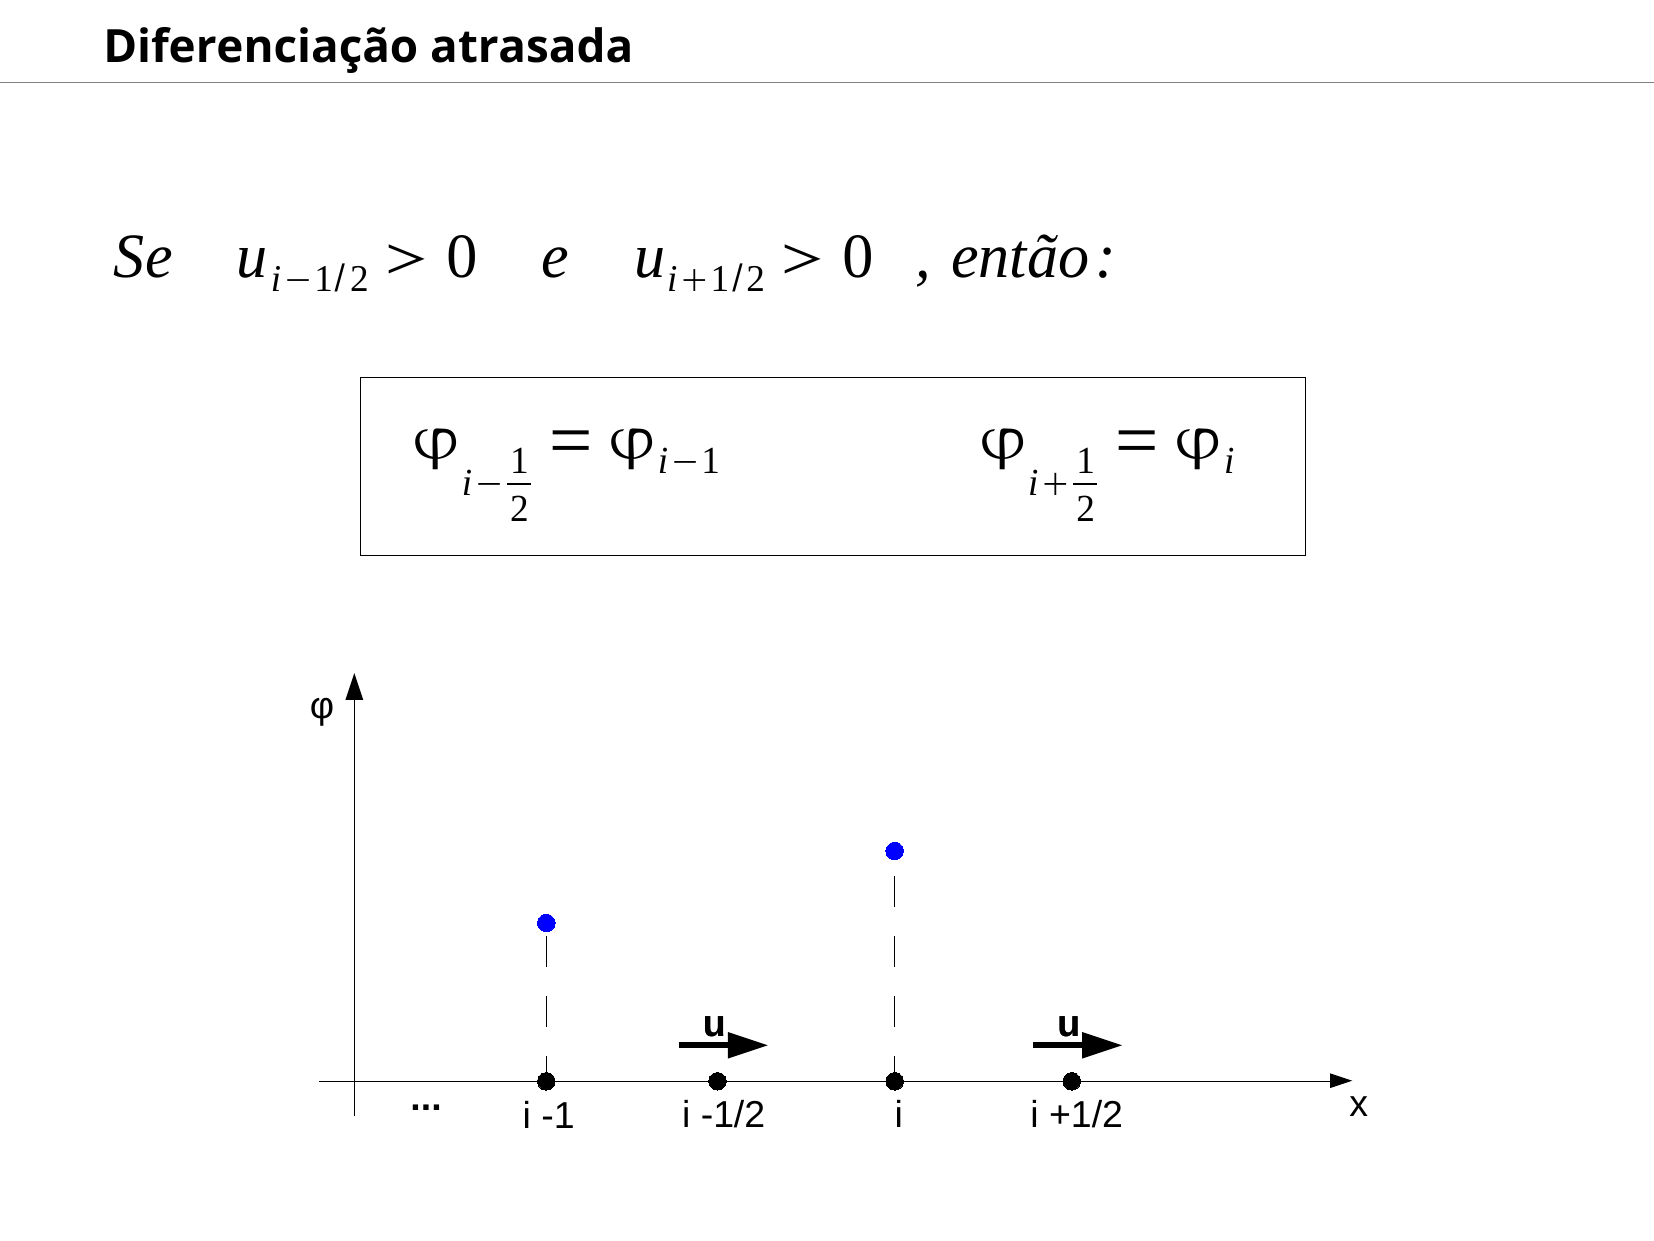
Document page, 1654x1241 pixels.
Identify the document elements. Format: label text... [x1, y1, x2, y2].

text_box [708, 1072, 727, 1081]
text_box i [879, 1086, 918, 1144]
text_box [895, 1072, 904, 1081]
text_box [537, 1072, 556, 1091]
text_box φ [295, 677, 350, 735]
text_box [708, 1082, 727, 1091]
text_box Diferenciação atrasada [88, 5, 711, 77]
text_box [537, 914, 556, 932]
text_box [885, 842, 904, 860]
text_box i +1/2 [1015, 1086, 1139, 1144]
text_box x [1334, 1074, 1383, 1132]
chart [407, 401, 1241, 530]
text_box ... [395, 1068, 457, 1126]
text_box [1063, 1082, 1081, 1091]
text_box [886, 1082, 904, 1091]
text_box u [1042, 994, 1096, 1052]
text_box i -1 [507, 1086, 590, 1144]
text_box i -1/2 [667, 1086, 781, 1144]
text_box [1063, 1072, 1081, 1081]
text_box u [688, 994, 741, 1052]
chart [104, 220, 1123, 301]
text_box [885, 1072, 894, 1081]
